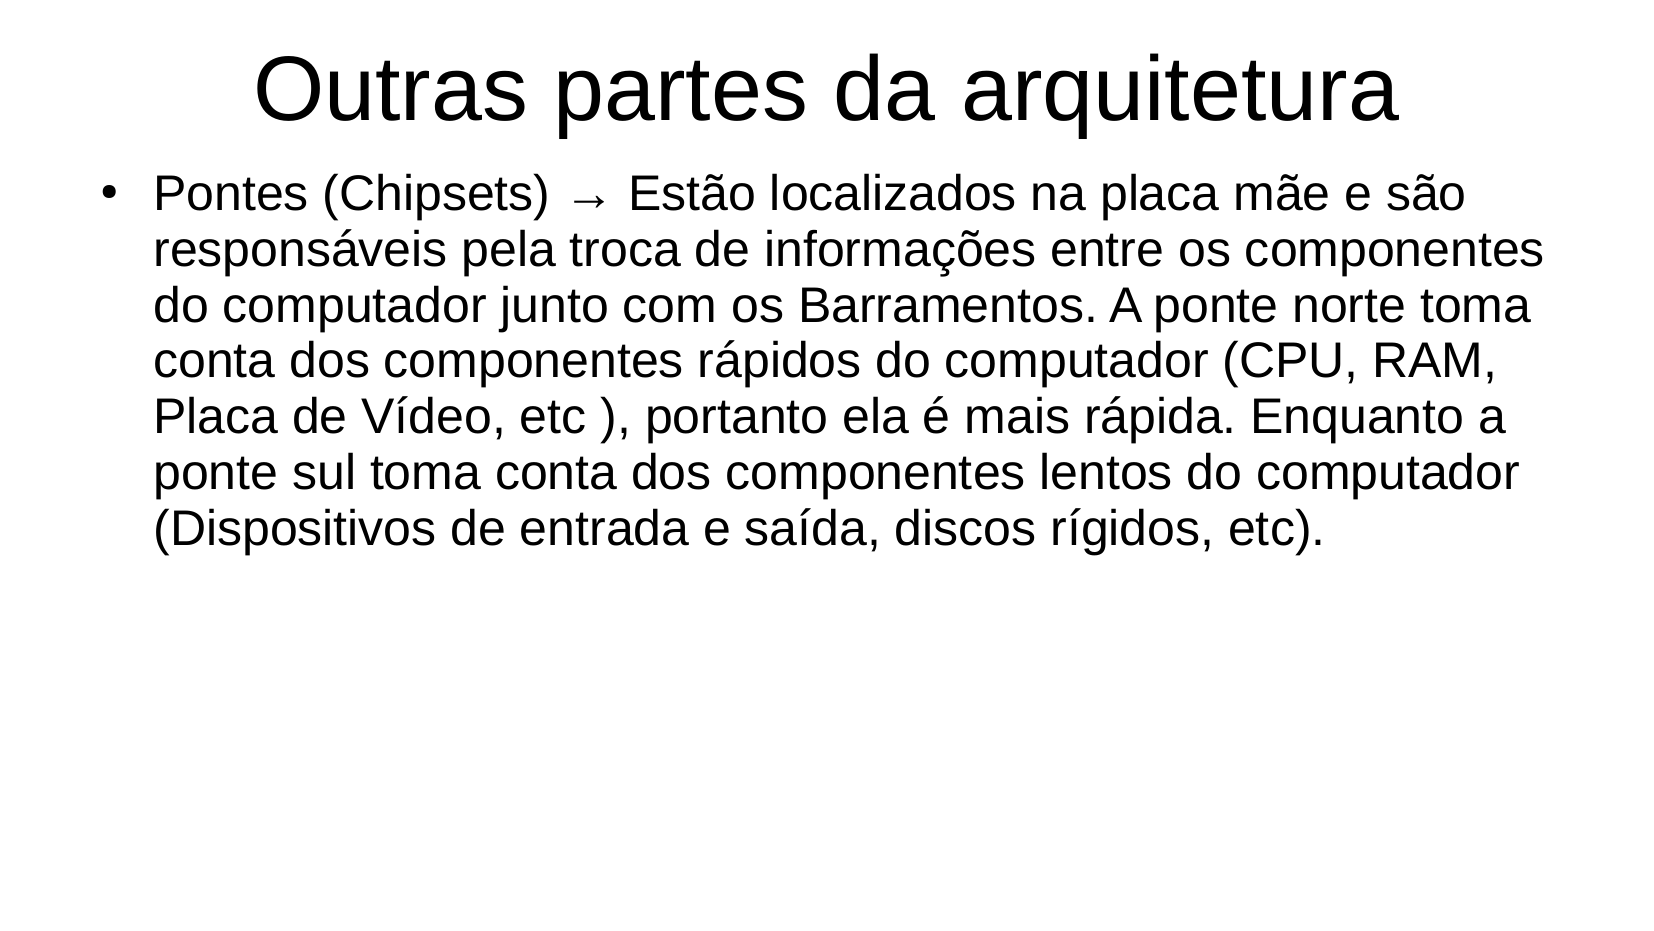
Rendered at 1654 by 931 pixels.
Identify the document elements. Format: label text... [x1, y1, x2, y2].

title Outras partes da arquitetura [82, 11, 1571, 165]
list Pontes (Chipsets) → Estão localizados na placa mãe e são responsáveis pela troca de informações entre os componentes do computador junto com os Barramentos. A ponte norte toma conta dos componentes rápidos do computador (CPU, RAM, Placa de Vídeo, etc ), portanto ela é mais rápida. Enquanto a ponte sul toma conta dos componentes lentos do computador (Dispositivos de entrada e saída, discos rígidos, etc). [82, 165, 1571, 875]
